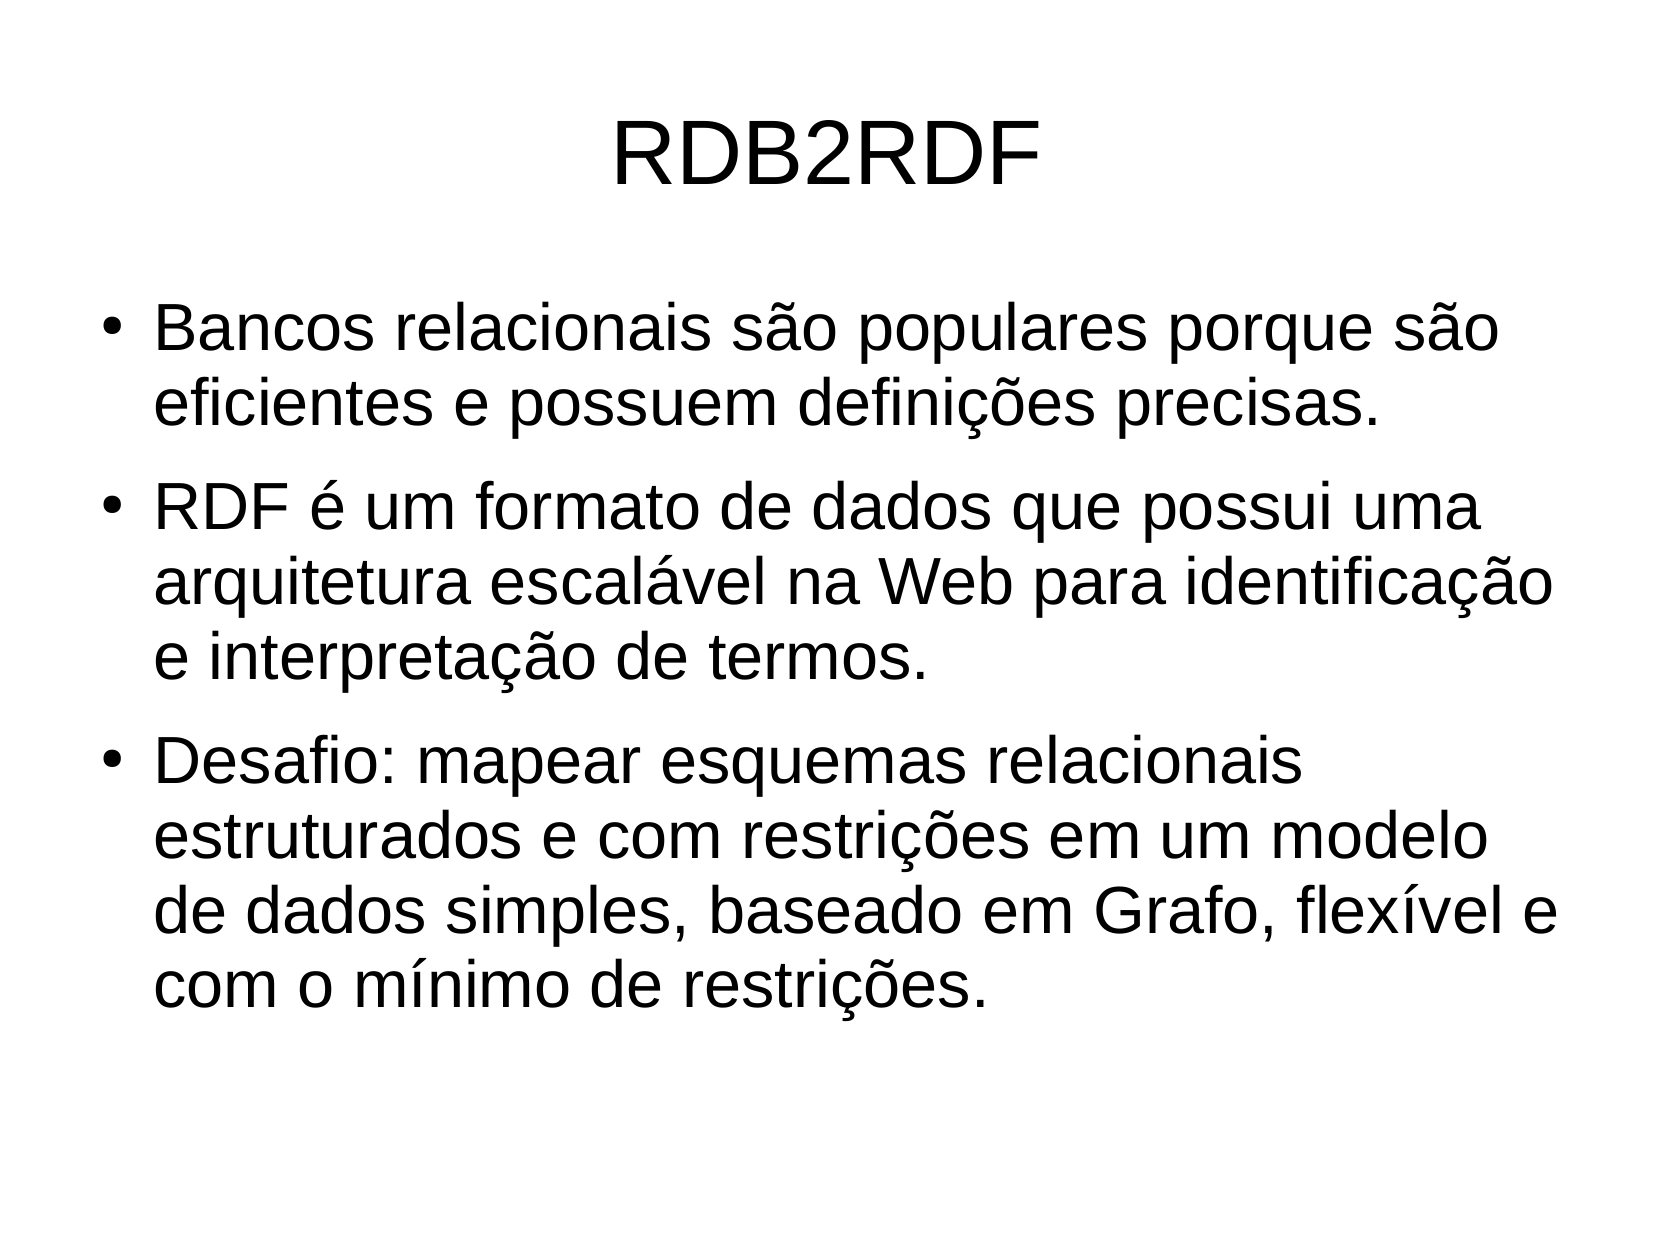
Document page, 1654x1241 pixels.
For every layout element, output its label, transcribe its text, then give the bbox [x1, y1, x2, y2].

list Bancos relacionais são populares porque são eficientes e possuem definições precisas. RDF é um formato de dados que possui uma arquitetura escalável na Web para identificação e interpretação de termos. Desafio: mapear esquemas relacionais estruturados e com restrições em um modelo de dados simples, baseado em Grafo, flexível e com o mínimo de restrições. [82, 290, 1571, 1094]
title RDB2RDF [82, 56, 1571, 250]
